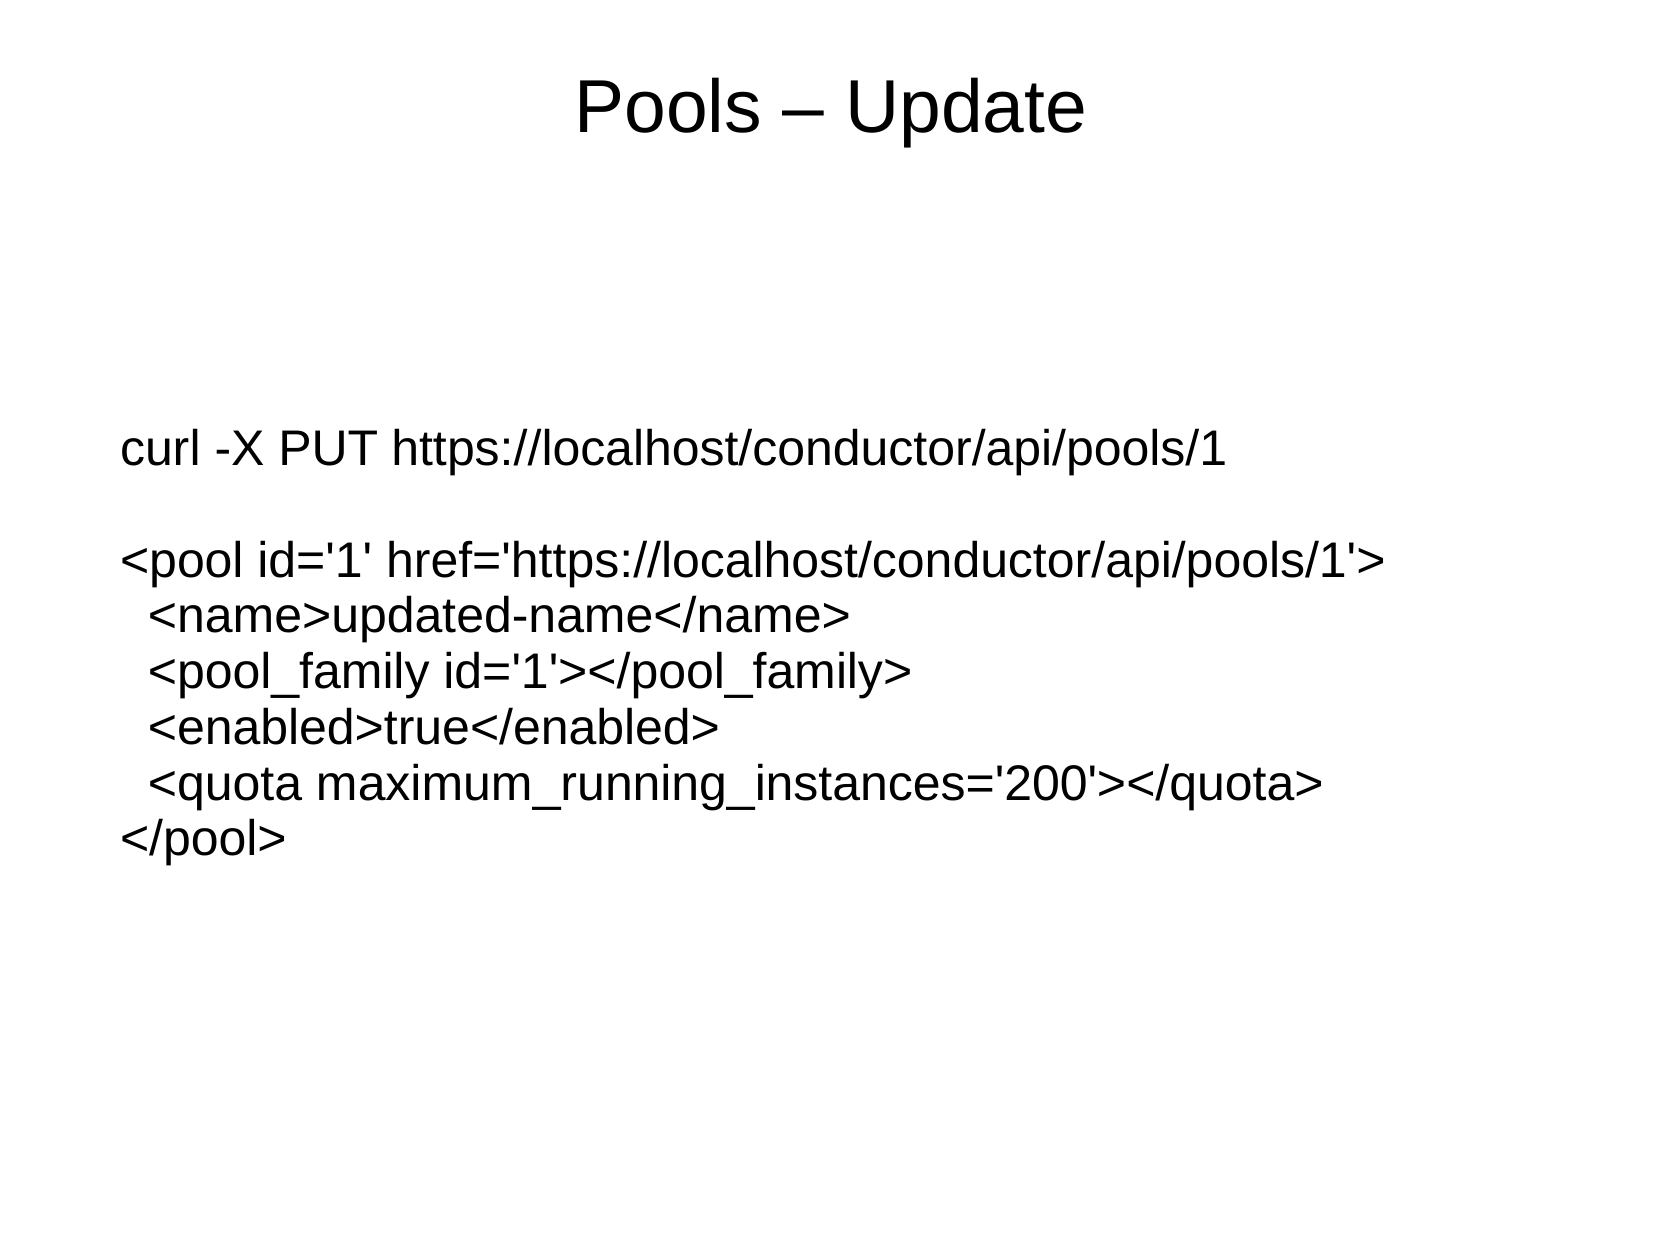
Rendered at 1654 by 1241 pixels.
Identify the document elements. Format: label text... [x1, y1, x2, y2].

subtitle curl -X PUT https://localhost/conductor/api/pools/1 <pool id='1' href='https://localhost/conductor/api/pools/1'> <name>updated-name</name> <pool_family id='1'></pool_family> <enabled>true</enabled> <quota maximum_running_instances='200'></quota> </pool> [119, 339, 1636, 1059]
title Pools – Update [86, 2, 1576, 211]
